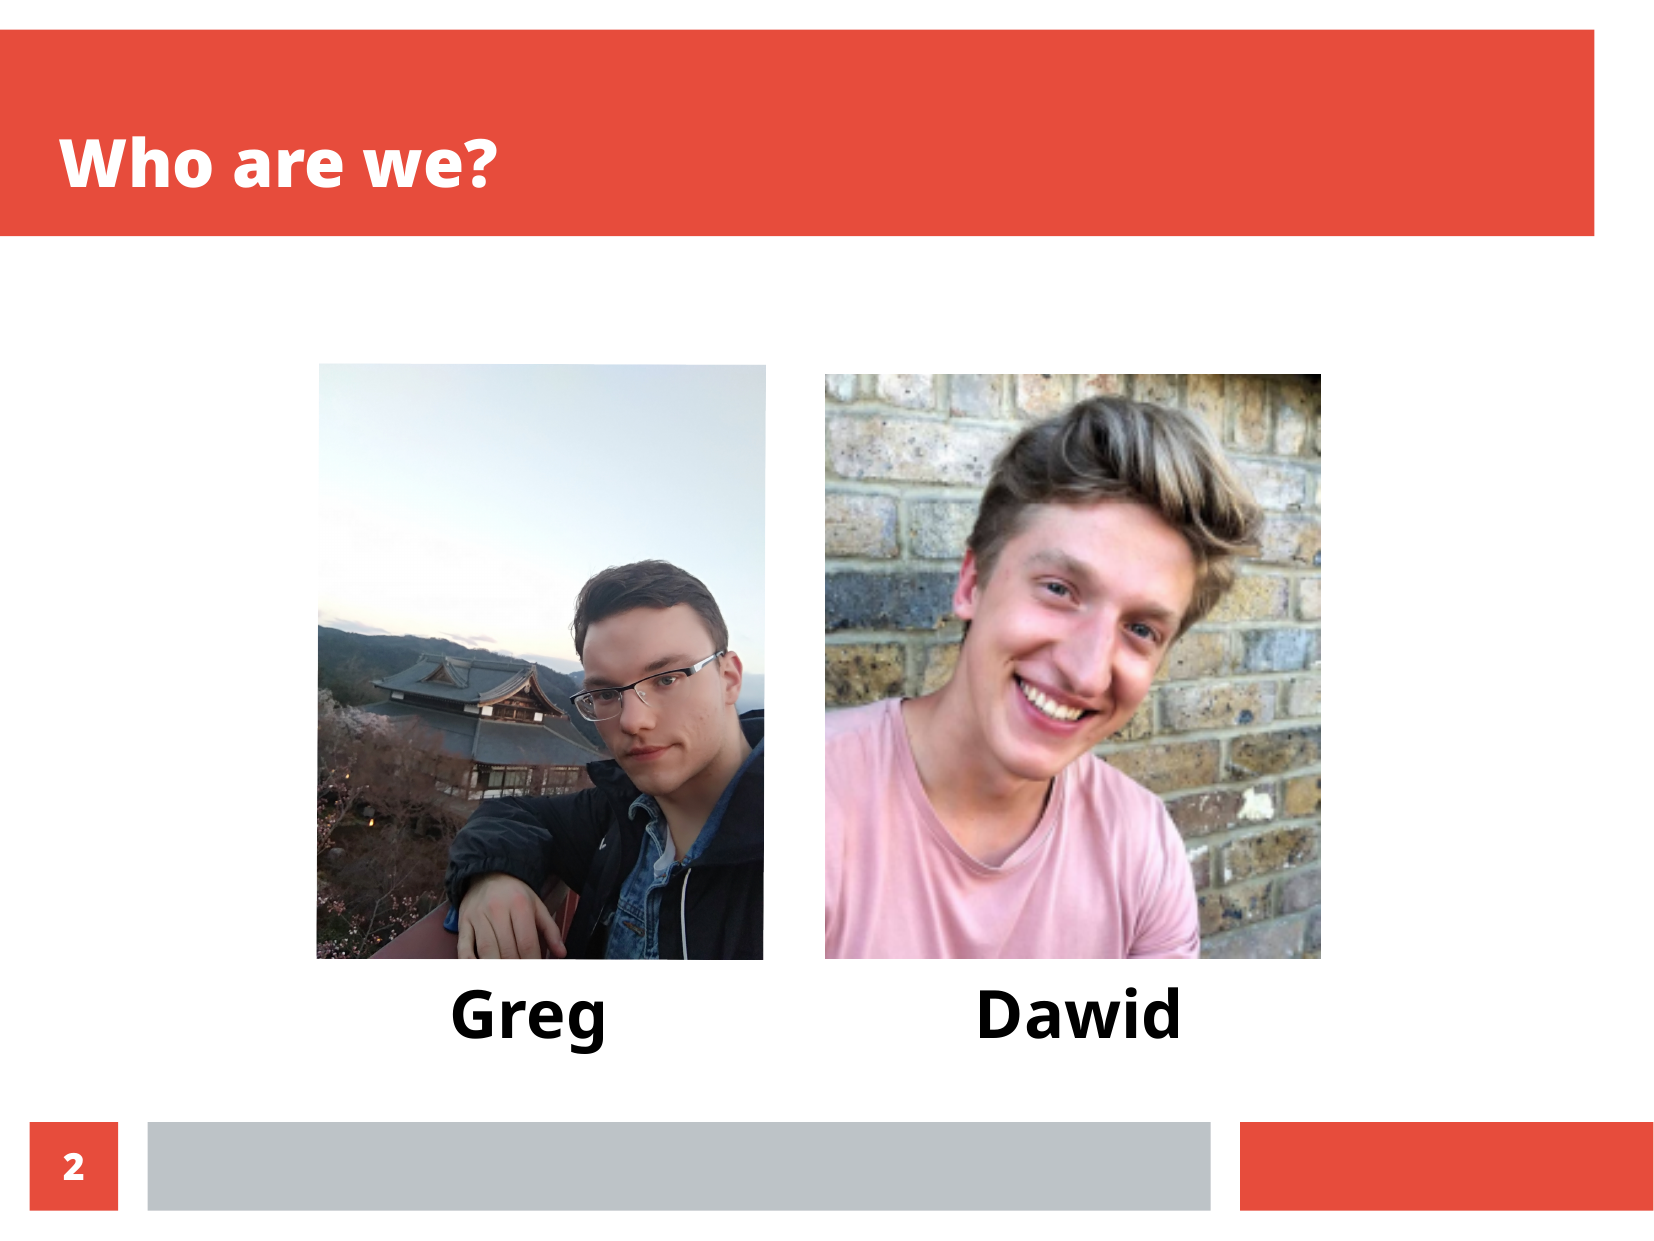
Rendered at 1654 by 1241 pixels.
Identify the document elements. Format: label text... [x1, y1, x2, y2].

title Who are we? [59, 59, 1595, 207]
picture [825, 374, 1321, 959]
text_box Greg [435, 960, 661, 1053]
text_box Dawid [960, 960, 1441, 1053]
picture [316, 363, 766, 961]
